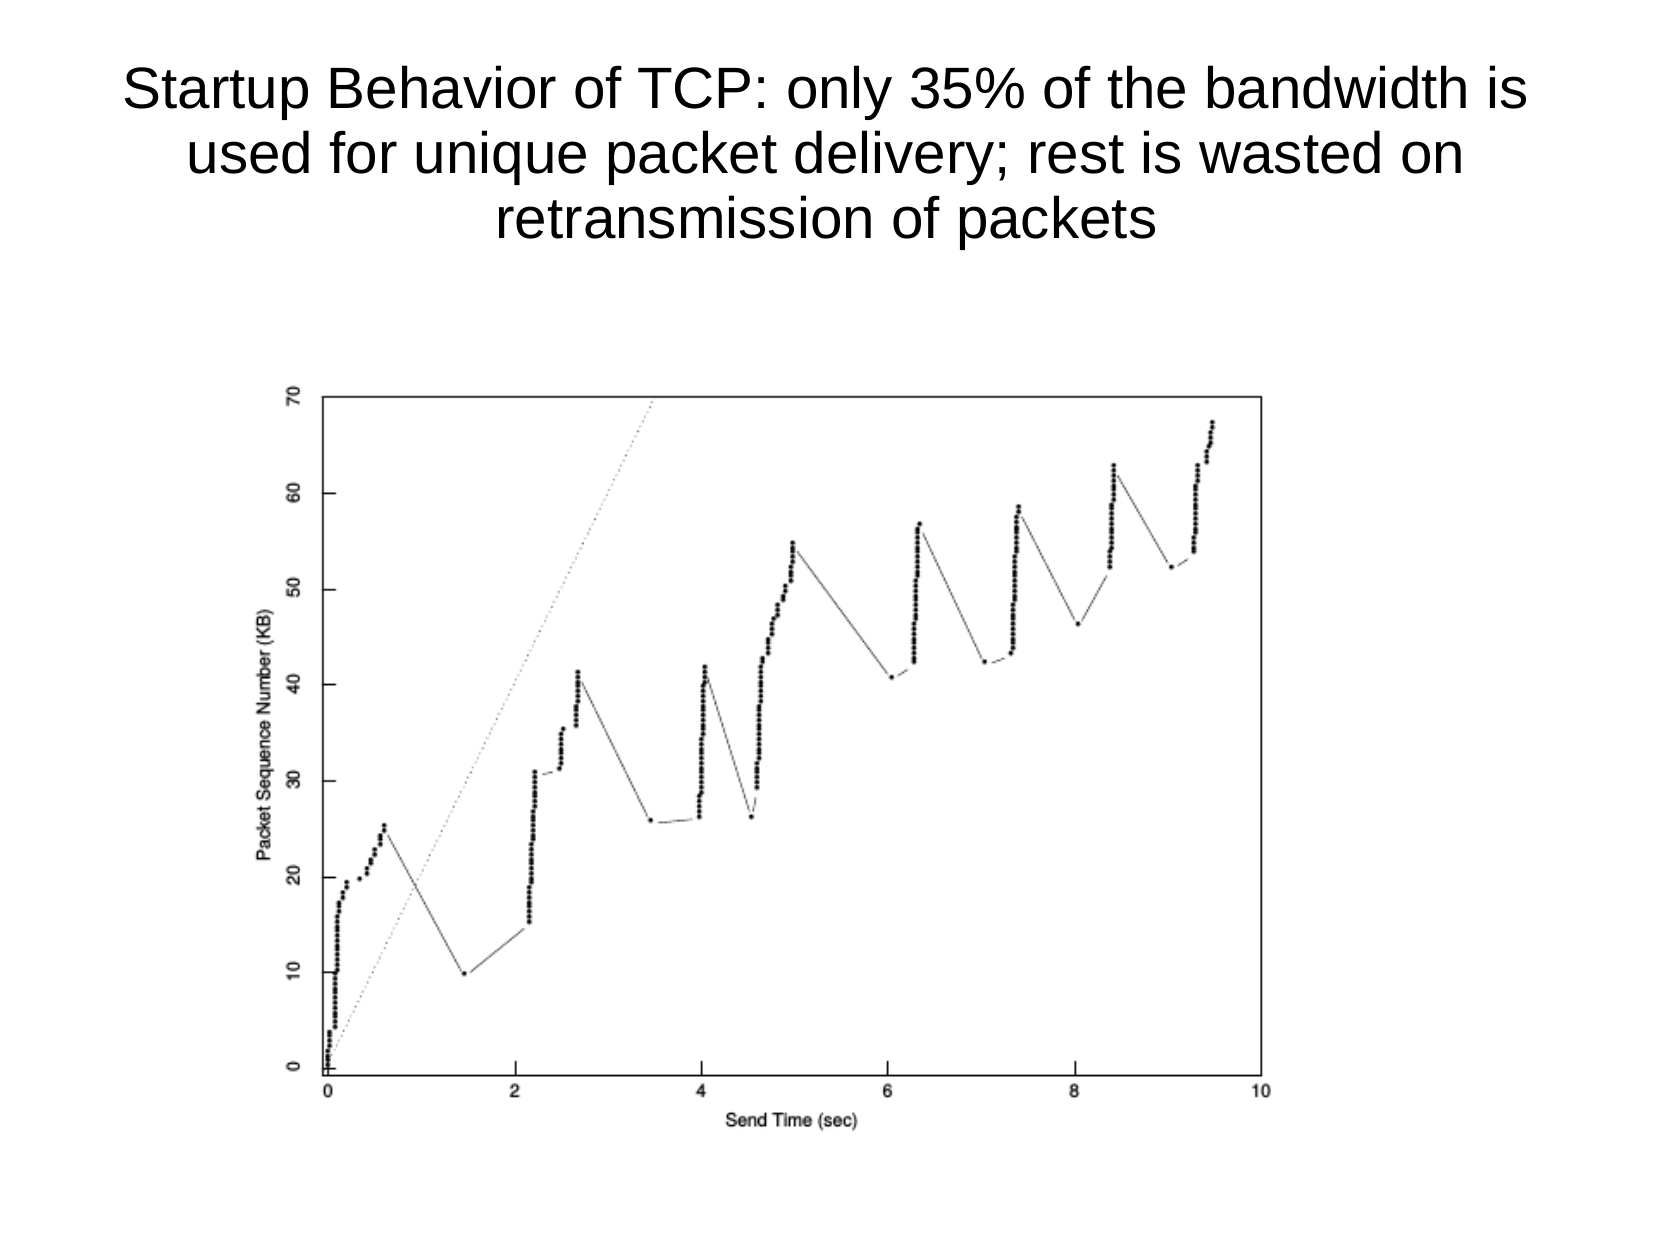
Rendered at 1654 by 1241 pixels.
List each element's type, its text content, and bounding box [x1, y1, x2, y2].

title Startup Behavior of TCP: only 35% of the bandwidth is used for unique packet delivery; rest is wasted on retransmission of packets [82, 49, 1571, 257]
picture [226, 374, 1321, 1144]
